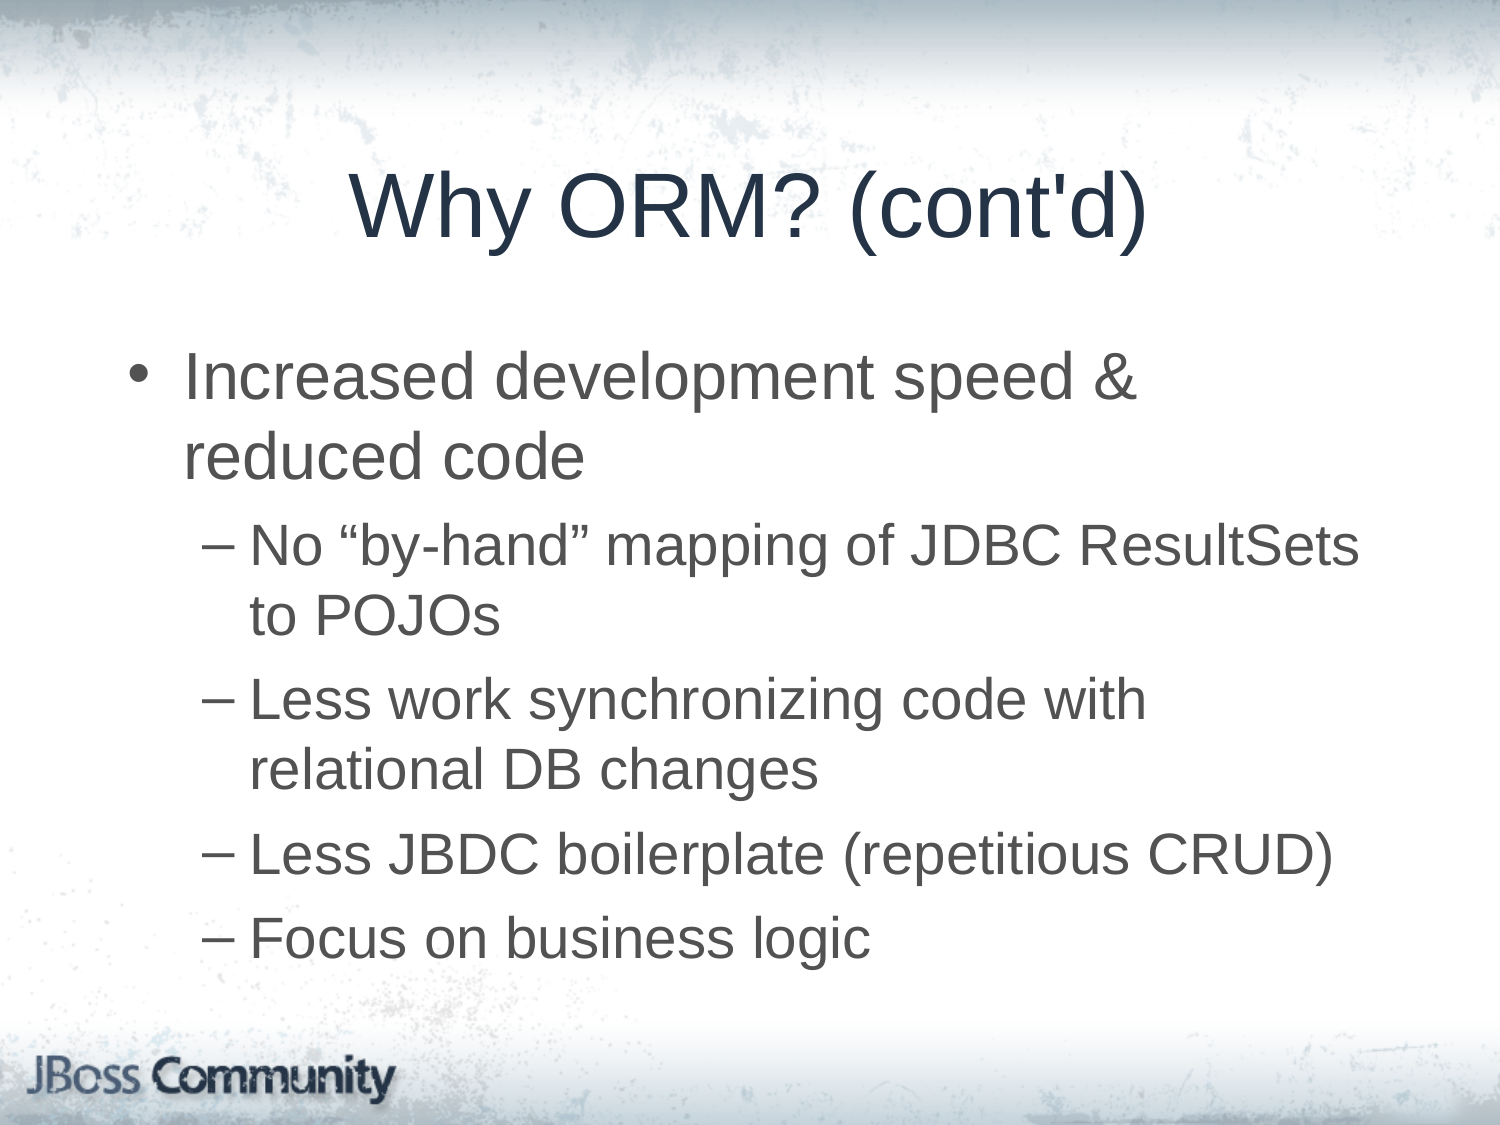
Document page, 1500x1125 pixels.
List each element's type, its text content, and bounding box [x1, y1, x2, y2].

list Increased development speed & reduced code No “by-hand” mapping of JDBC ResultSets to POJOs Less work synchronizing code with relational DB changes Less JBDC boilerplate (repetitious CRUD) Focus on business logic [112, 324, 1388, 1015]
picture [0, 0, 1500, 1125]
title Why ORM? (cont'd) [112, 99, 1388, 303]
